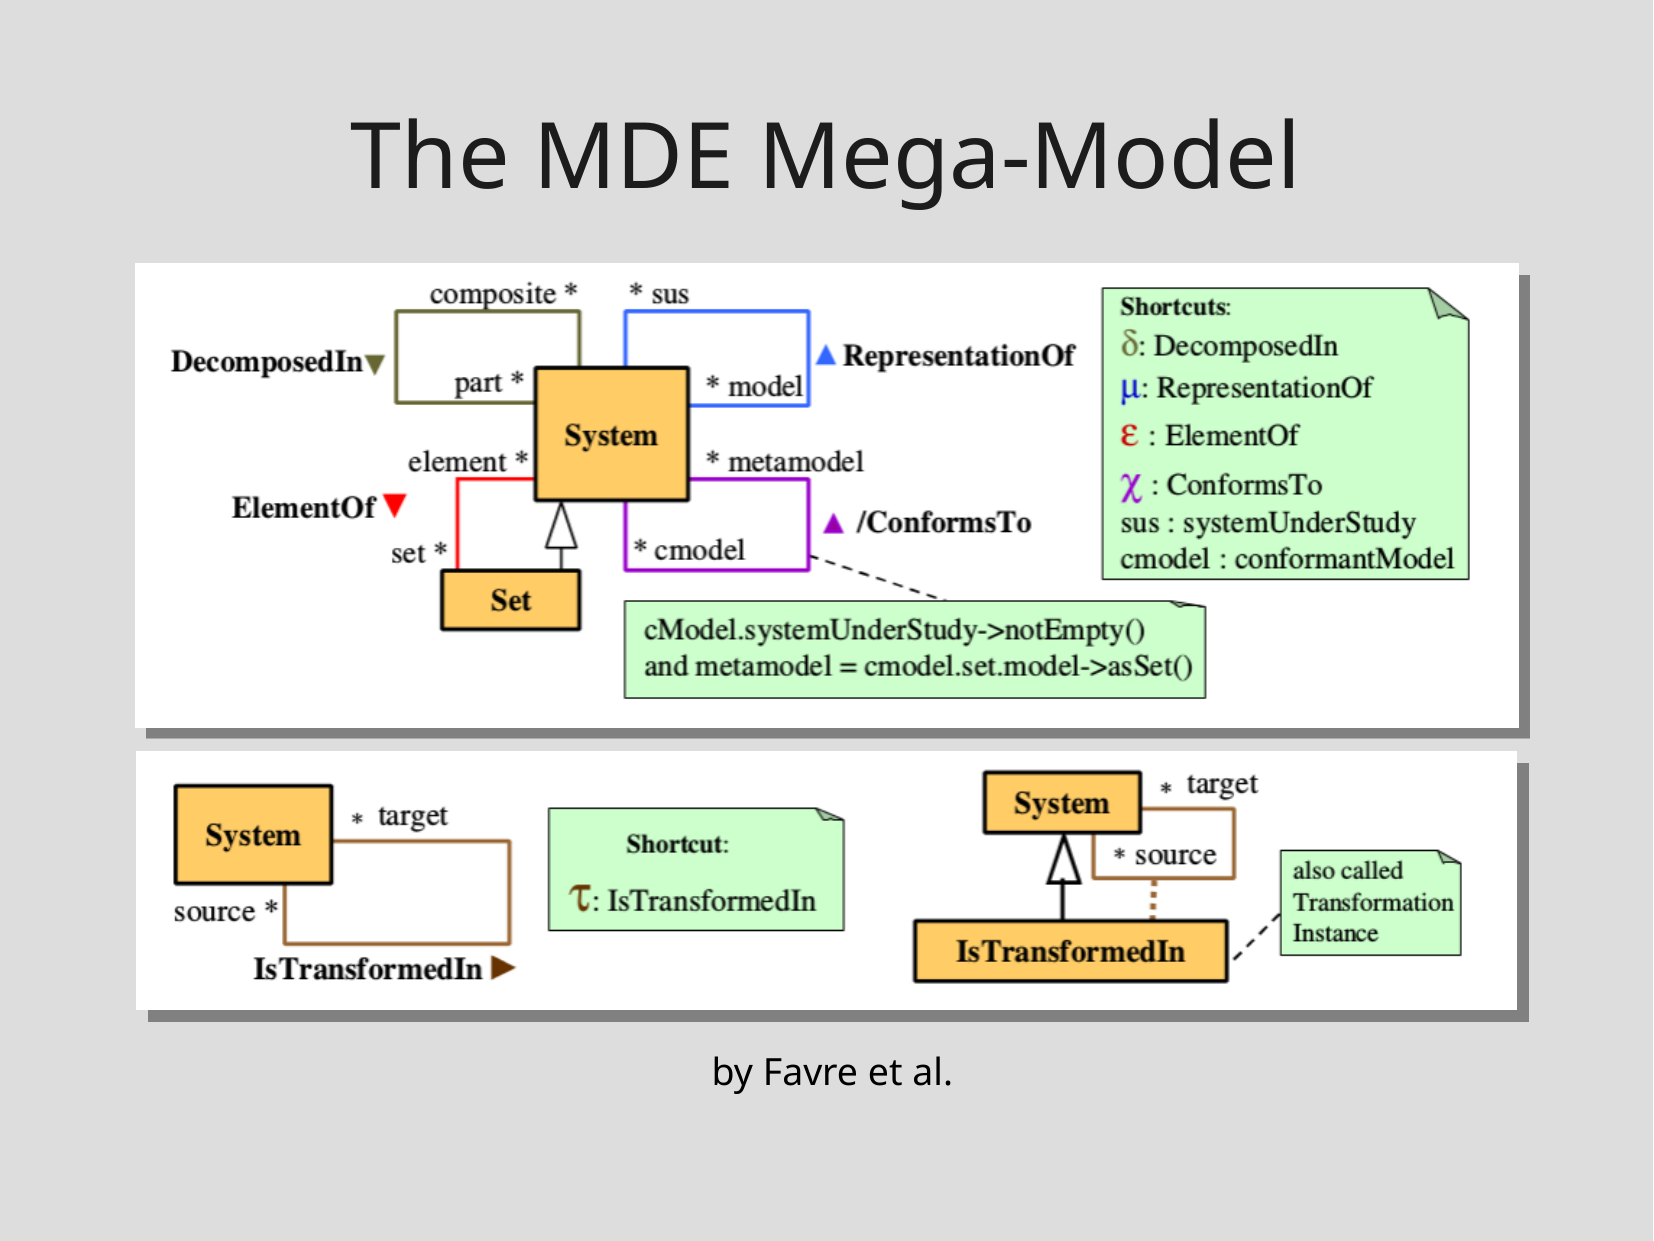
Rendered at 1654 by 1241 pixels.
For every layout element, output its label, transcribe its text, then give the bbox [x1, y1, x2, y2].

text_box by Favre et al. [420, 1037, 1246, 1096]
title The MDE Mega-Model [82, 49, 1571, 257]
picture [135, 263, 1519, 728]
picture [136, 751, 1517, 1010]
